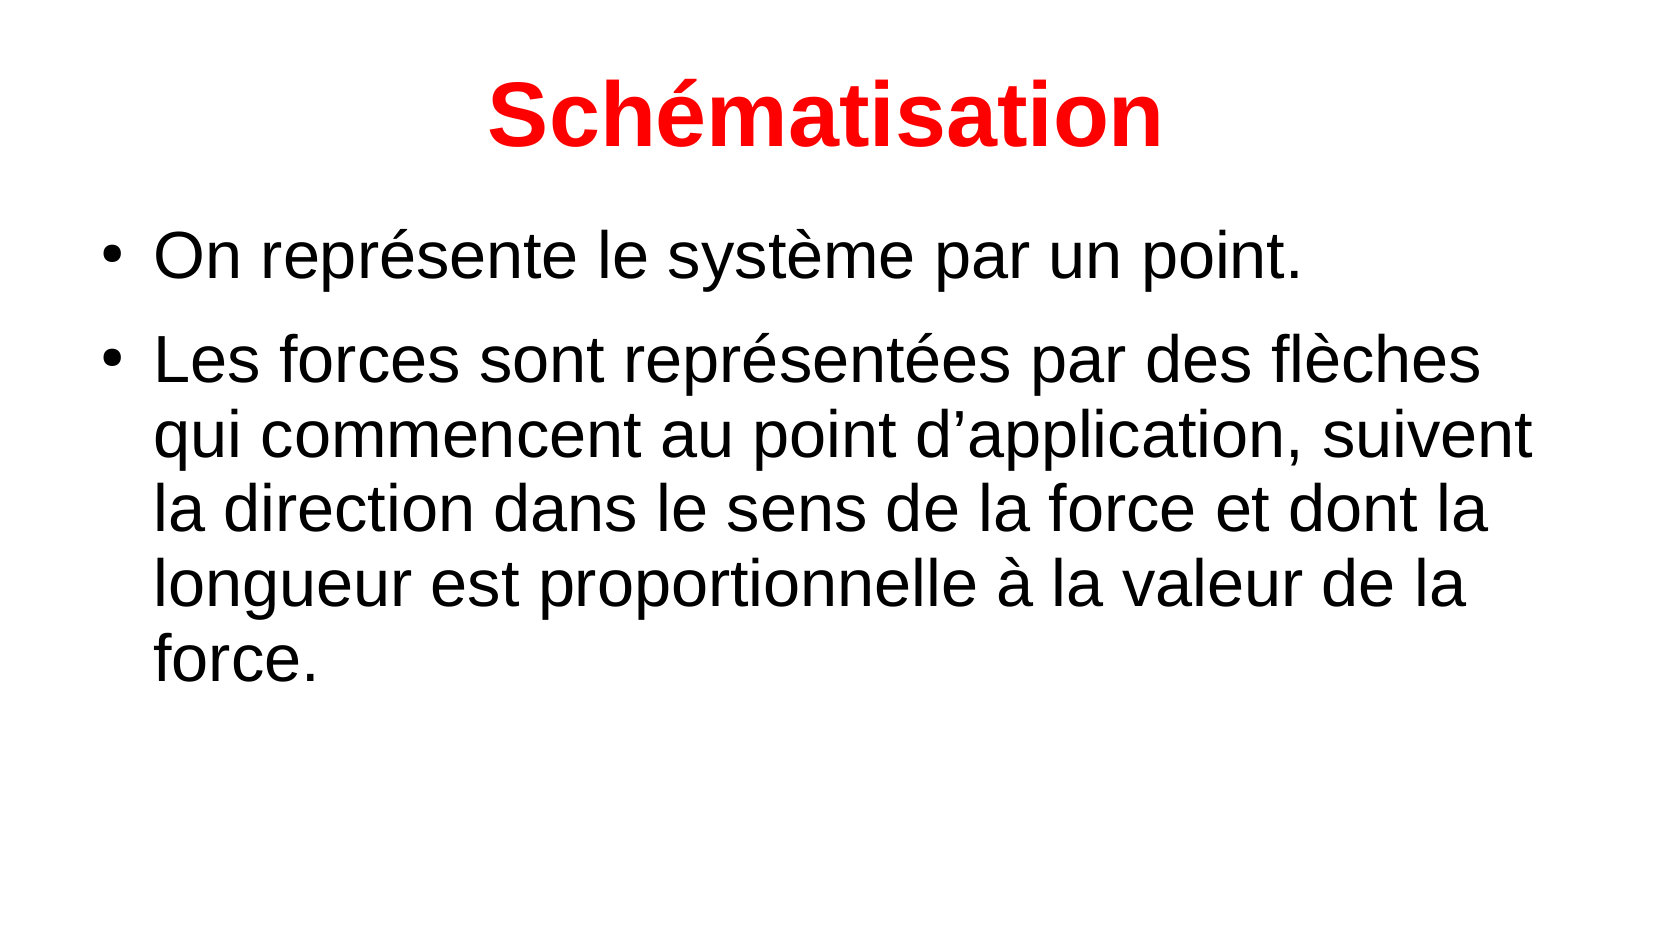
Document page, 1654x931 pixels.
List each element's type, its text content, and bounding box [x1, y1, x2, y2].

title Schématisation [82, 37, 1571, 193]
list On représente le système par un point. Les forces sont représentées par des flèches qui commencent au point d’application, suivent la direction dans le sens de la force et dont la longueur est proportionnelle à la valeur de la force. [82, 217, 1571, 758]
